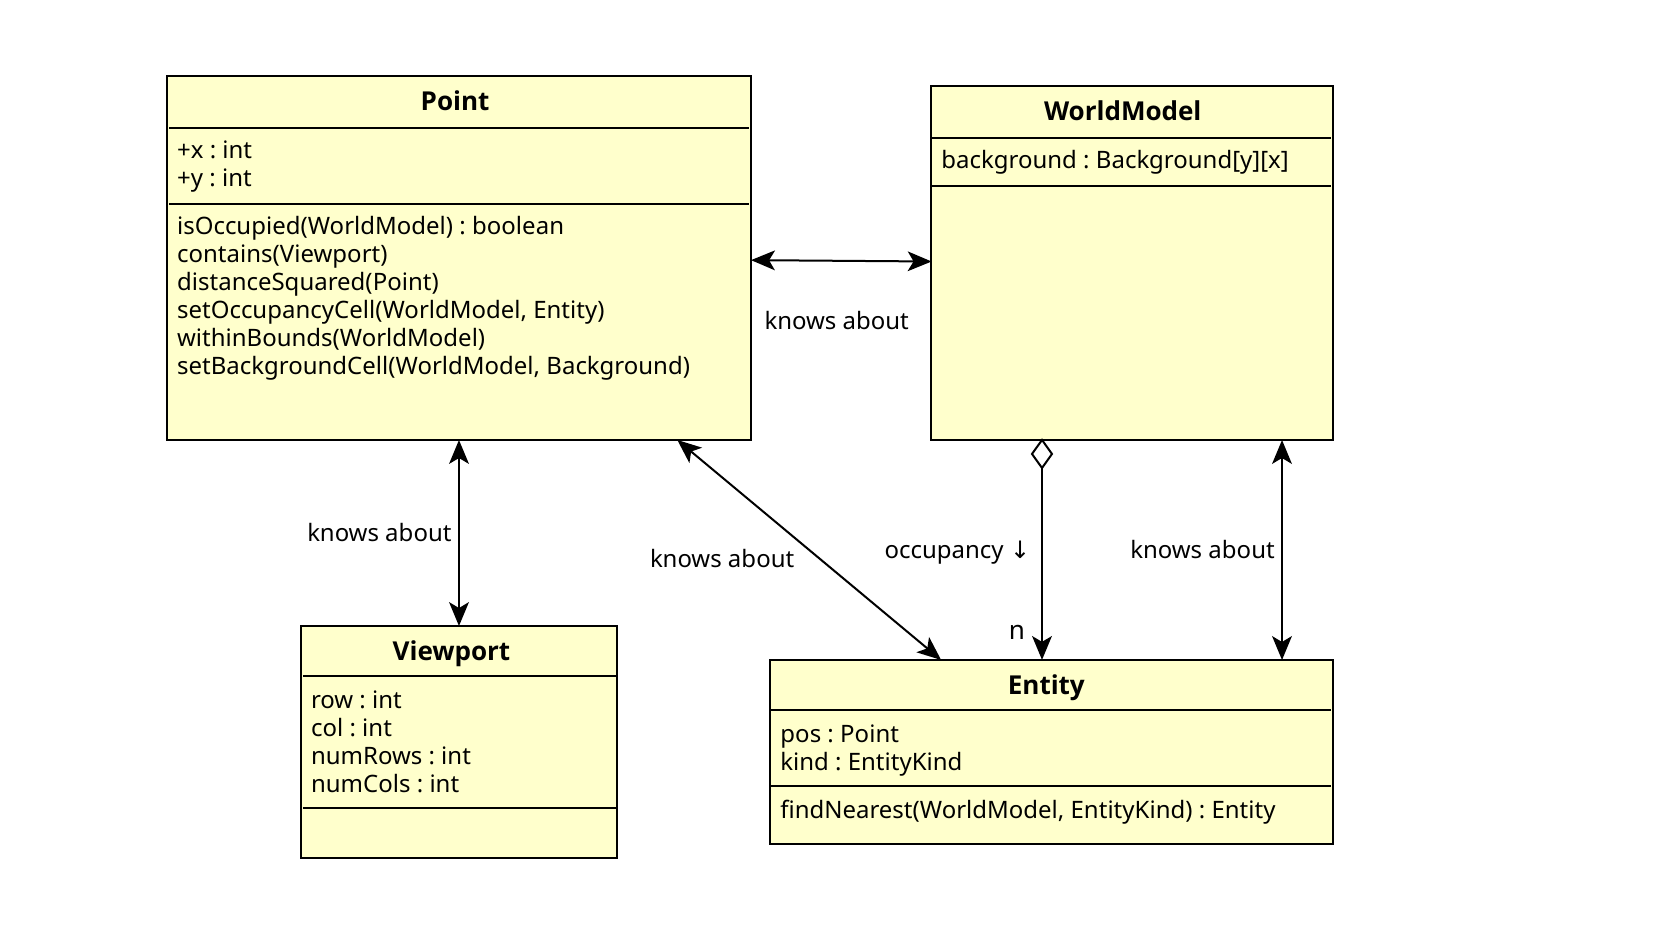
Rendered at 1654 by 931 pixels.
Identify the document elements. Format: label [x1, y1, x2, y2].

picture [135, 45, 1366, 889]
